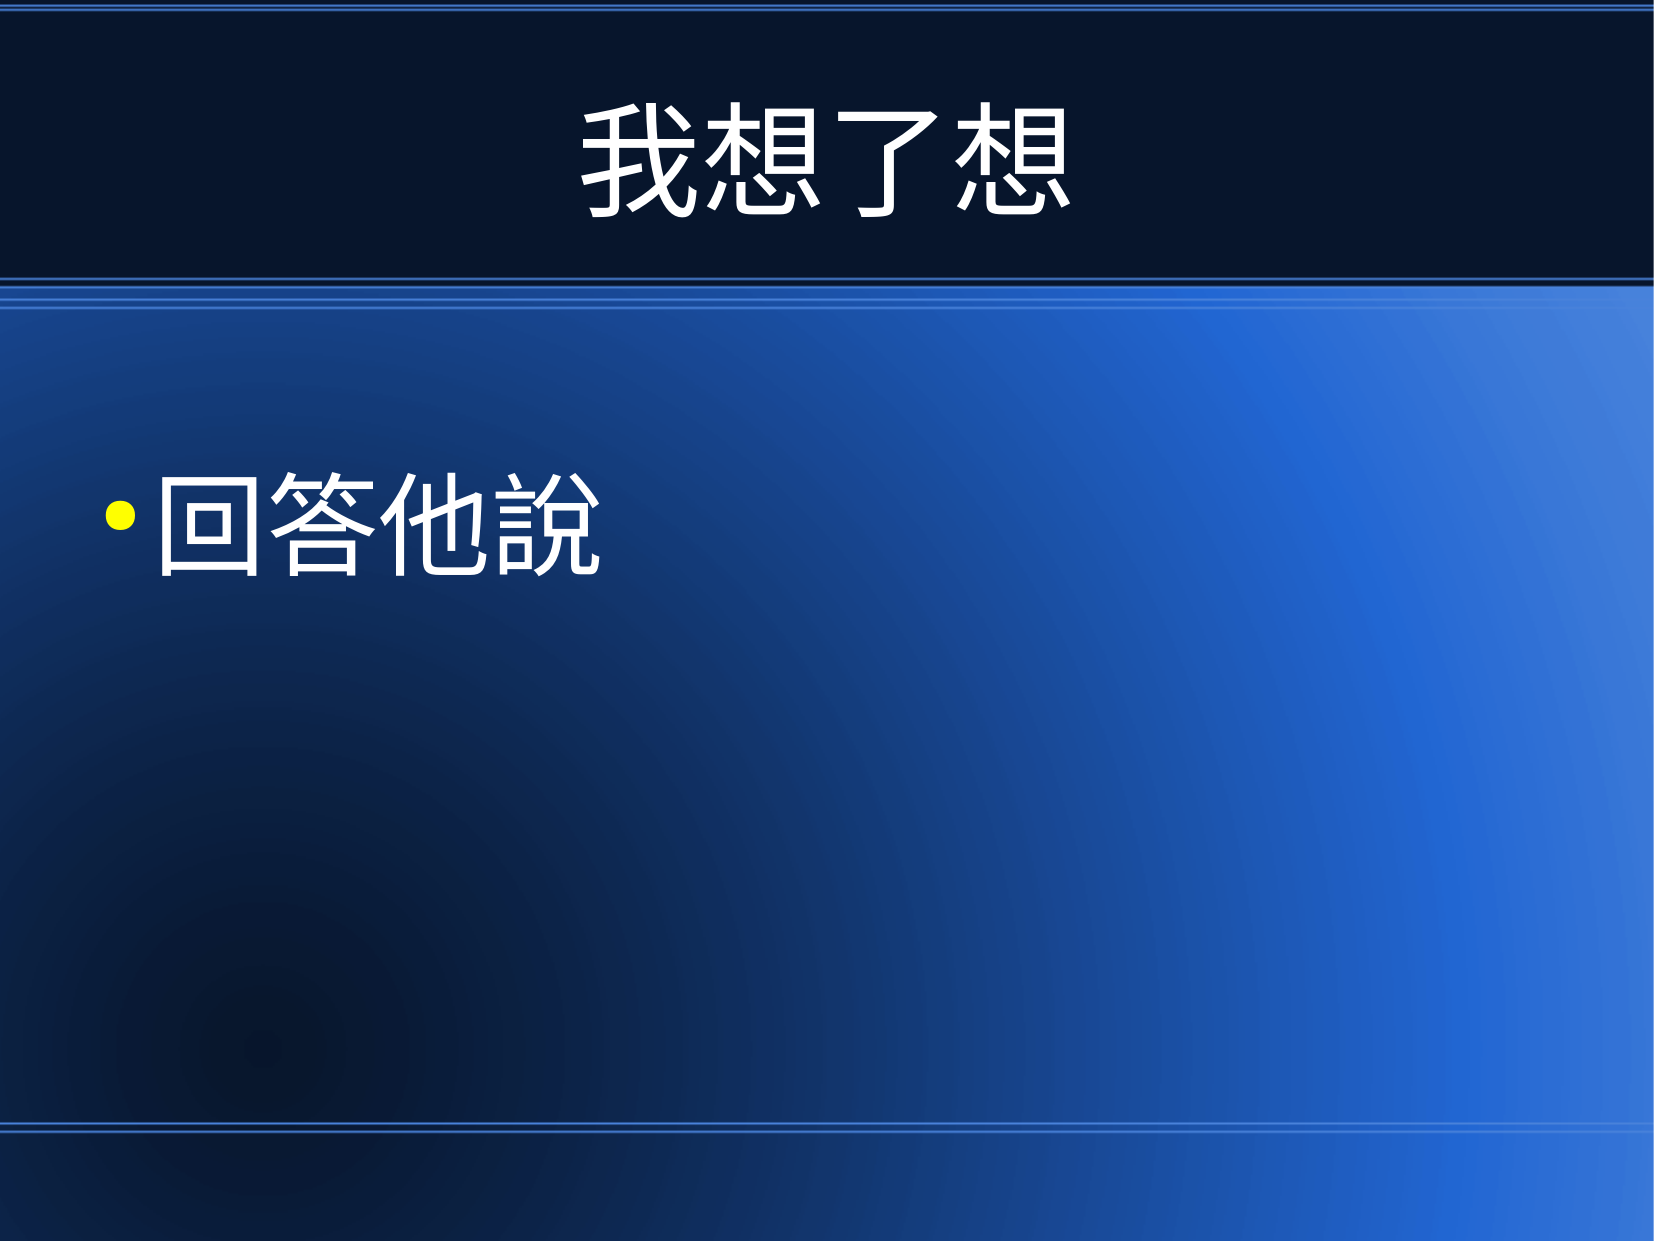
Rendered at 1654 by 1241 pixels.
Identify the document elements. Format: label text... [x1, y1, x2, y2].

title 我想了想 [82, 49, 1571, 257]
picture [0, 0, 1654, 1241]
list 回答他說 [82, 355, 1571, 1241]
